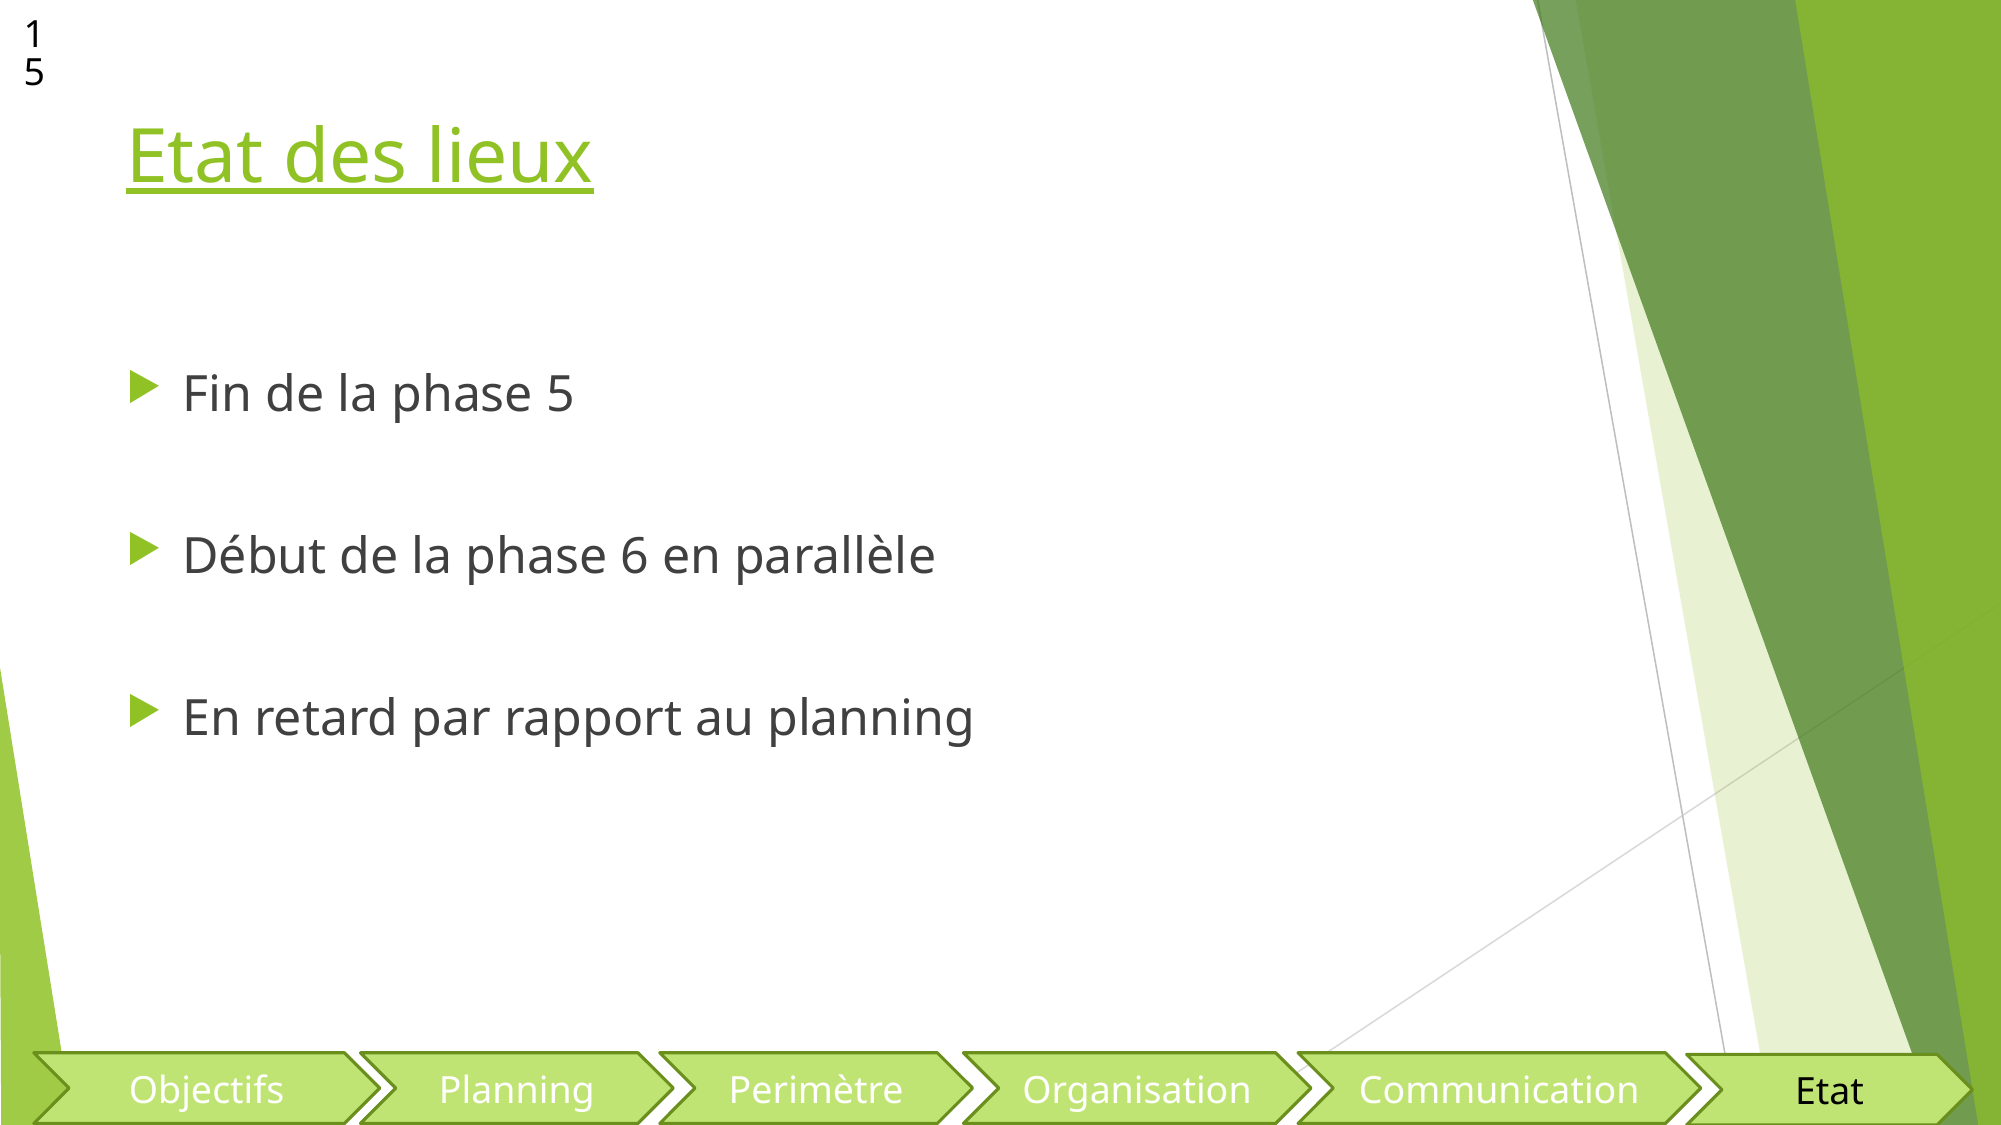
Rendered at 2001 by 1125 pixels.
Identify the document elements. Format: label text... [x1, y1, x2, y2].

list Fin de la phase 5 Début de la phase 6 en parallèle En retard par rapport au planning [111, 354, 1393, 992]
text_box Organisation [963, 1052, 1312, 1124]
text_box Communication [1298, 1052, 1701, 1124]
title Etat des lieux [111, 99, 1522, 317]
text_box Etat [1686, 1054, 1973, 1125]
text_box Planning [360, 1052, 674, 1124]
text_box Objectifs [33, 1052, 380, 1124]
text_box Perimètre [659, 1052, 973, 1124]
